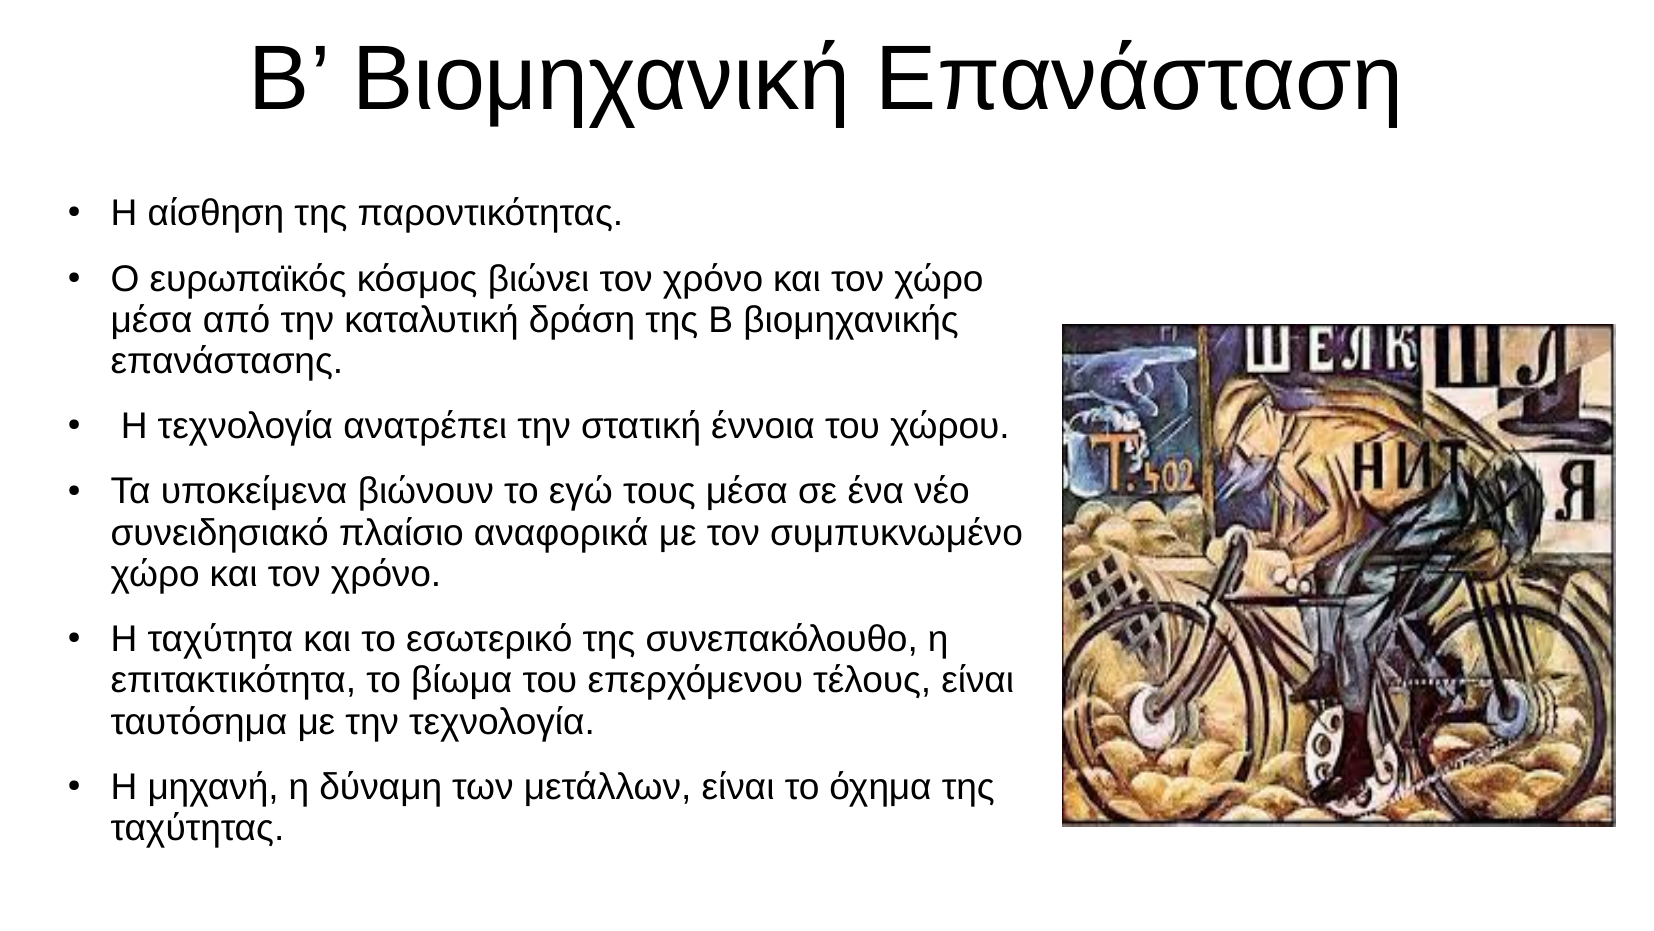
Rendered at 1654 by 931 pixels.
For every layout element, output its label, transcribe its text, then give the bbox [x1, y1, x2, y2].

picture [1062, 324, 1616, 827]
title Β’ Βιομηχανική Επανάσταση [82, 0, 1571, 156]
list Η αίσθηση της παροντικότητας. Ο ευρωπαϊκός κόσμος βιώνει τον χρόνο και τον χώρο μέσα από την καταλυτική δράση της Β βιομηχανικής επανάστασης. Η τεχνολογία ανατρέπει την στατική έννοια του χώρου. Τα υποκείμενα βιώνουν το εγώ τους μέσα σε ένα νέο συνειδησιακό πλαίσιο αναφορικά με τον συμπυκνωμένο χώρο και τον χρόνο. Η ταχύτητα και το εσωτερικό της συνεπακόλουθο, η επιτακτικότητα, το βίωμα του επερχόμενου τέλους, είναι ταυτόσημα με την τεχνολογία. Η μηχανή, η δύναμη των μετάλλων, είναι το όχημα της ταχύτητας. [53, 192, 1034, 891]
